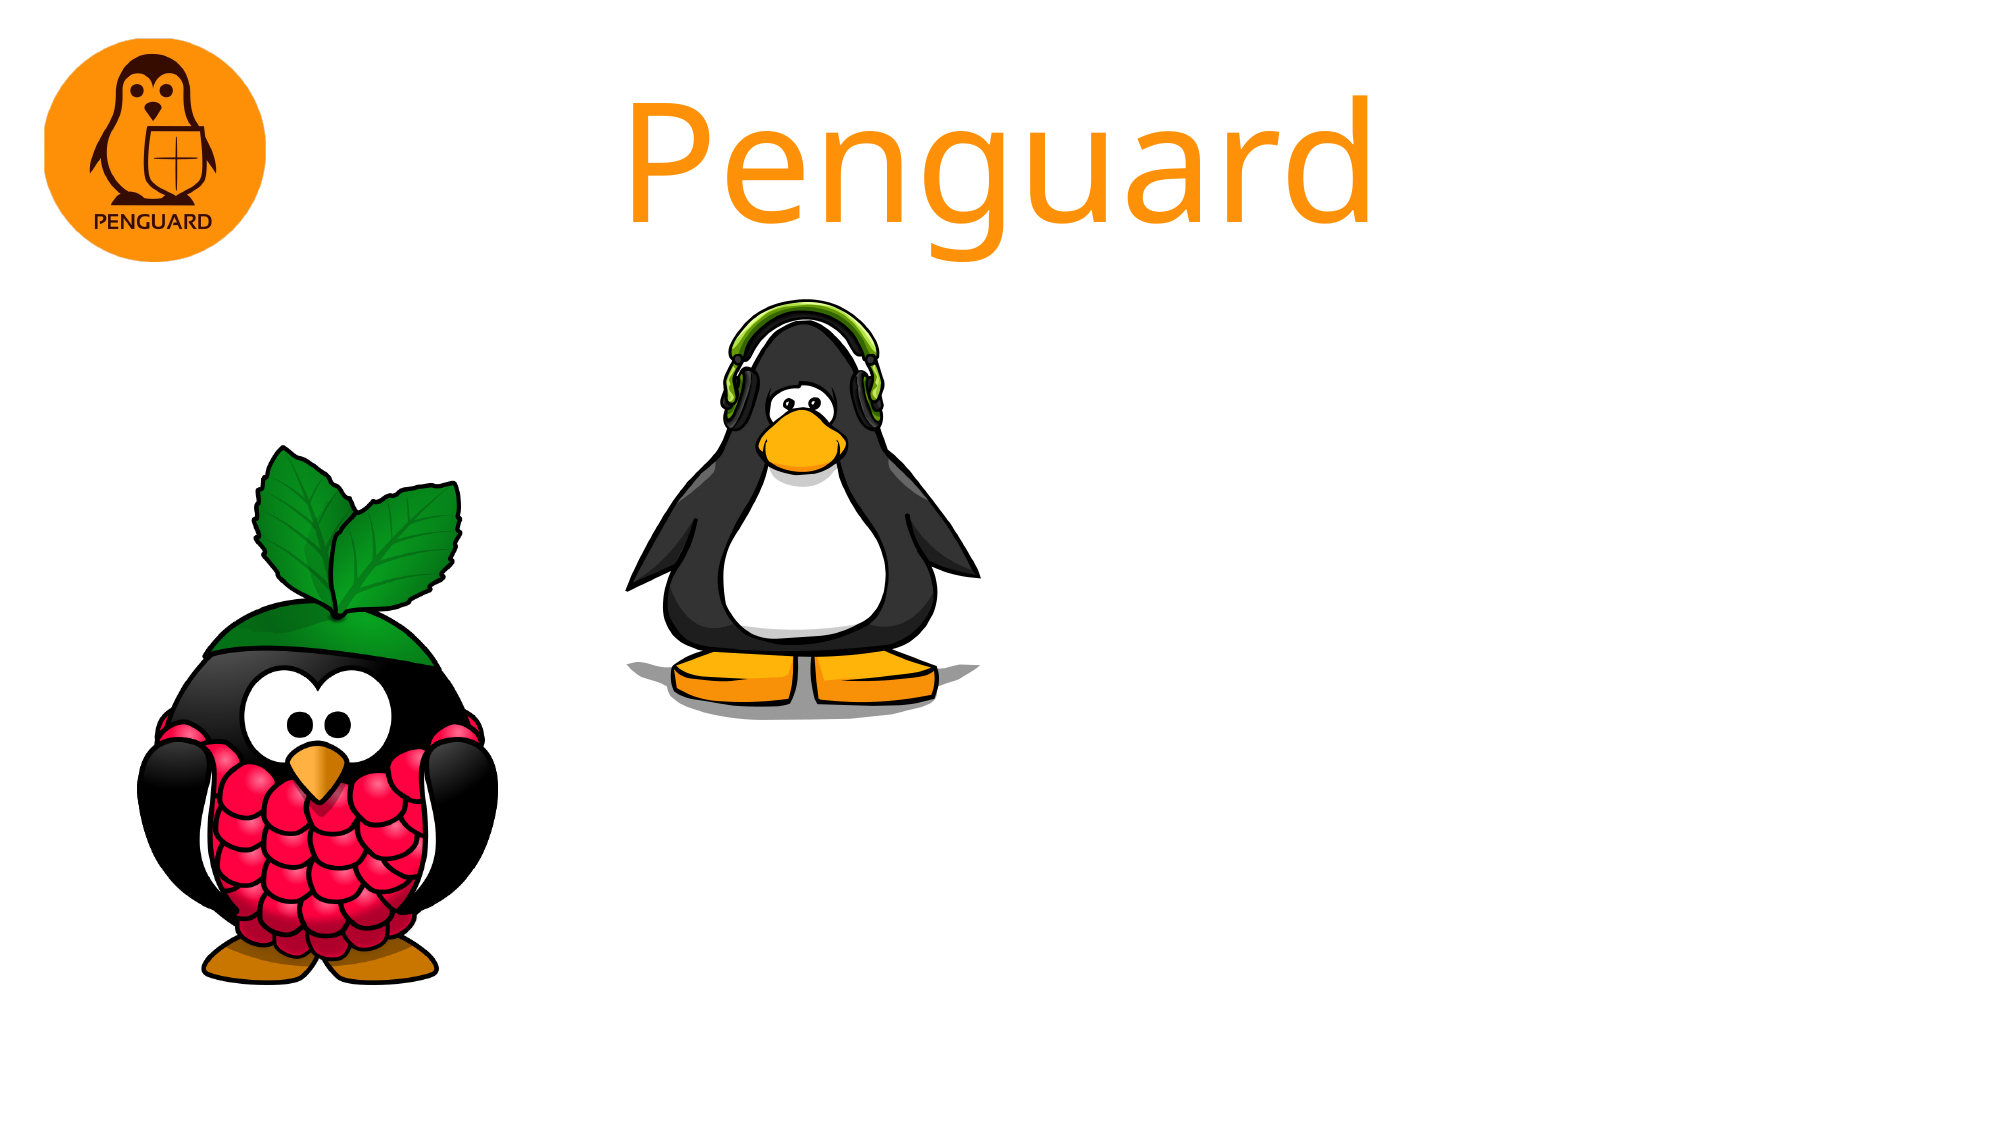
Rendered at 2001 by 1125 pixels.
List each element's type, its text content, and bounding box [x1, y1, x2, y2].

picture [42, 37, 266, 262]
picture [137, 445, 498, 985]
picture [625, 299, 981, 720]
title Penguard [137, 59, 1863, 278]
